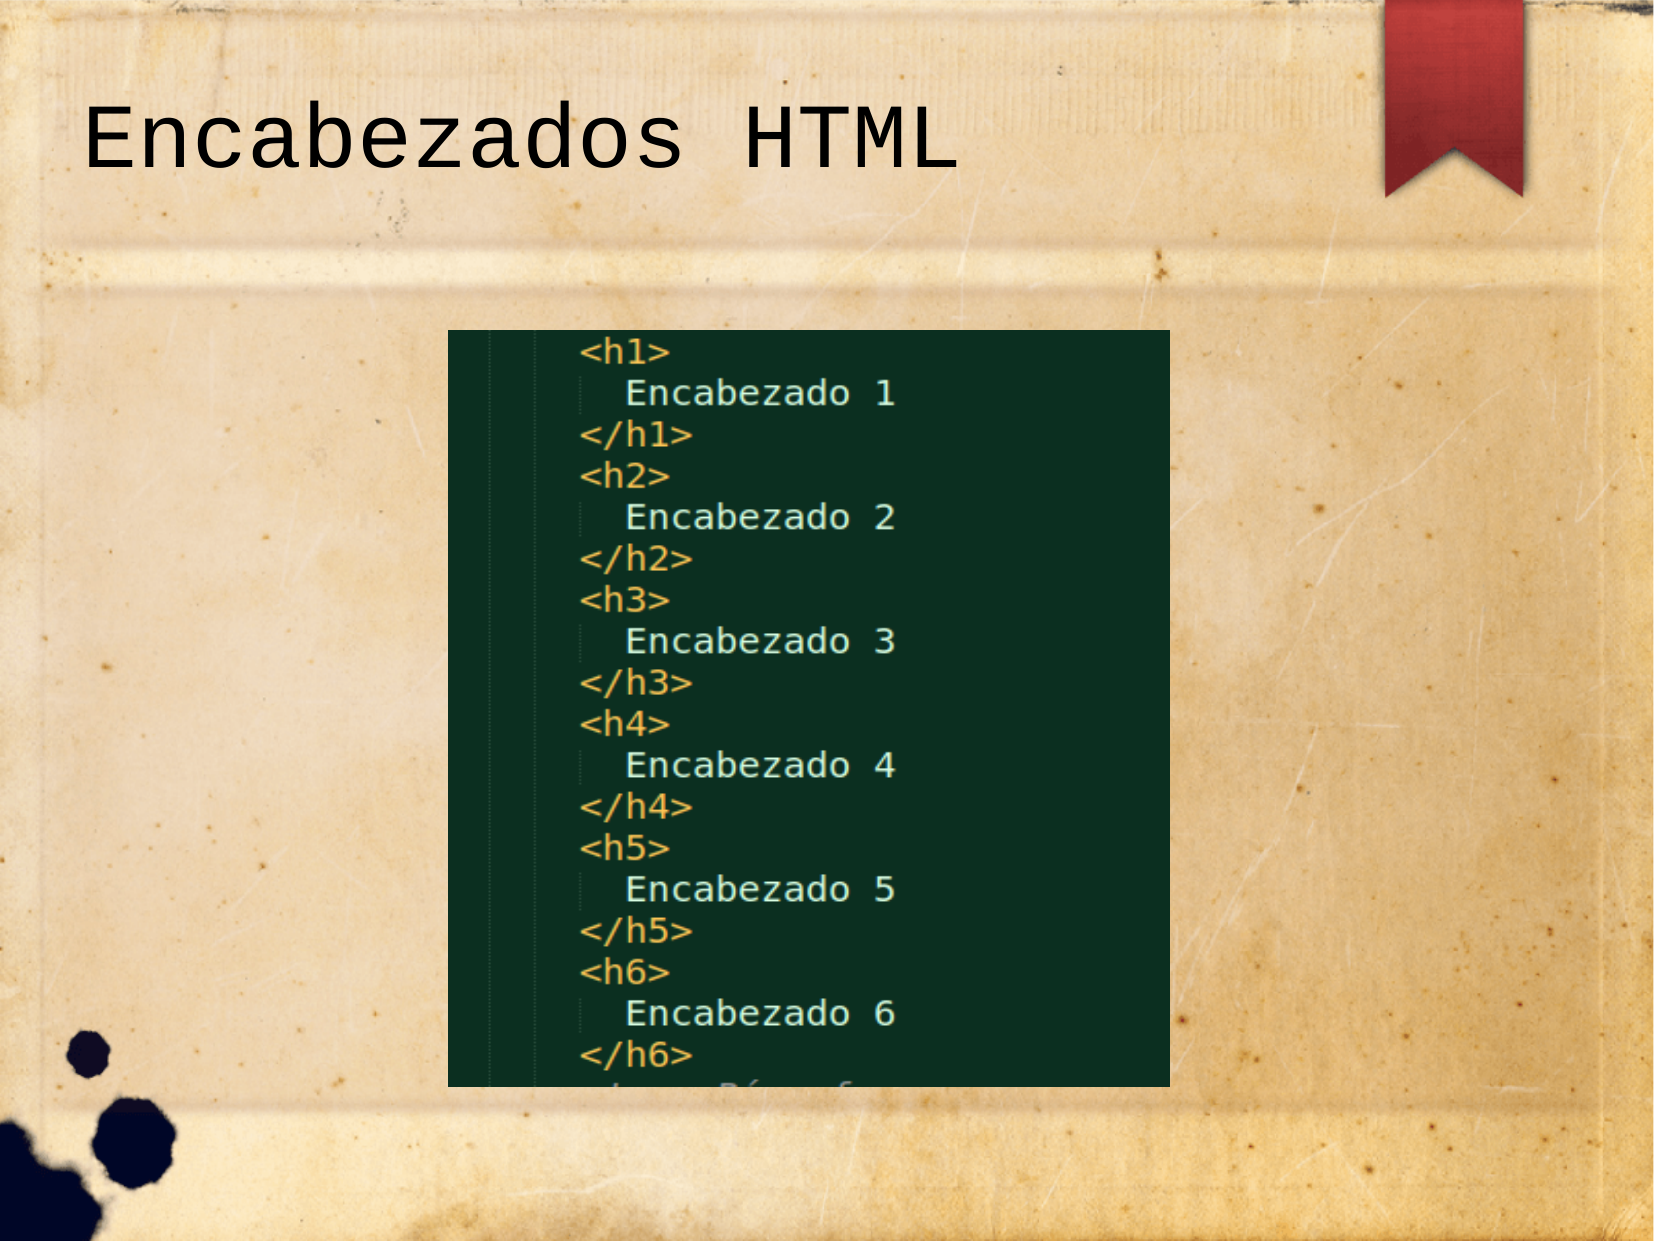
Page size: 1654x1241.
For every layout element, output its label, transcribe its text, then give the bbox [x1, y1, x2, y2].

title Encabezados HTML [82, 49, 1347, 237]
picture [0, 0, 1654, 1241]
